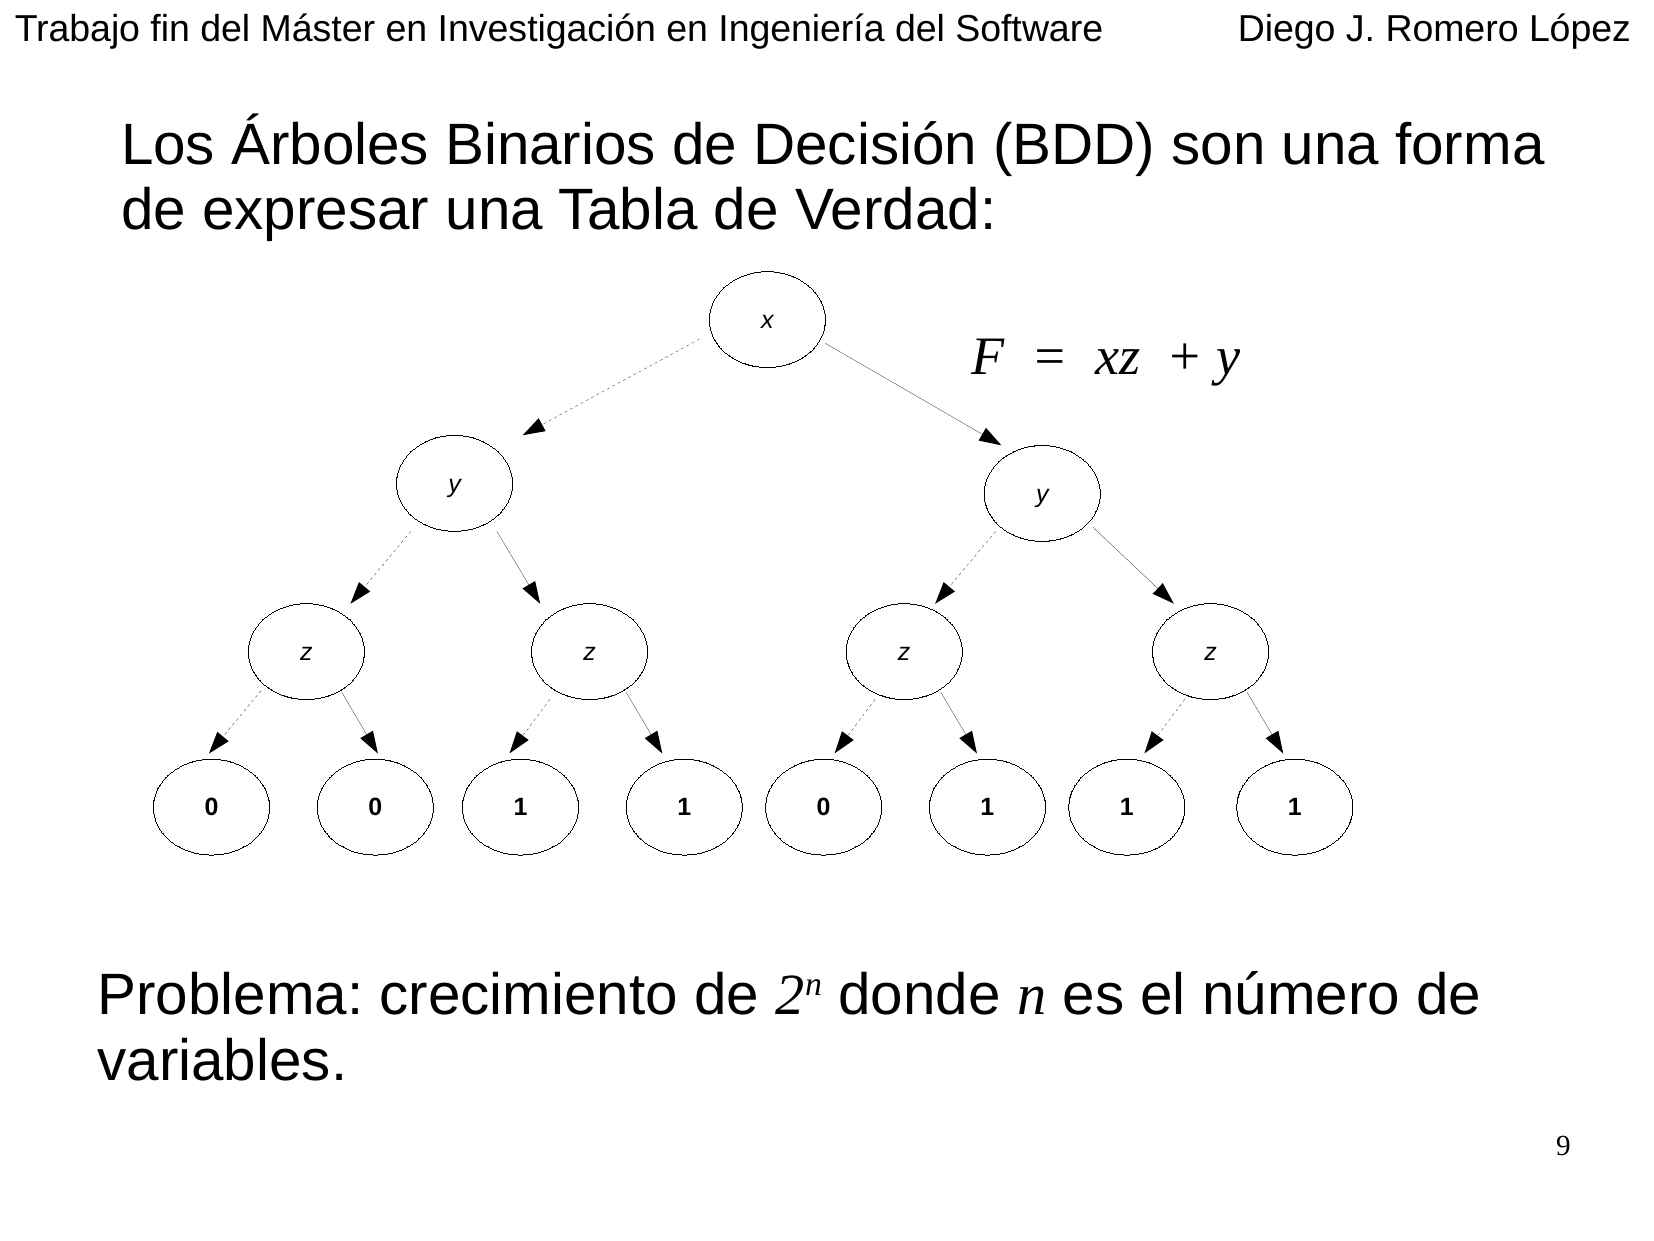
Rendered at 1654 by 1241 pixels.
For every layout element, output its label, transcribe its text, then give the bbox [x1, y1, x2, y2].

text_box Problema: crecimiento de 2n donde n es el número de variables. [47, 954, 1546, 1093]
text_box 1 [929, 759, 1046, 856]
text_box F = xz + y [956, 318, 1257, 388]
text_box z [248, 603, 365, 700]
text_box x [709, 271, 826, 368]
text_box y [984, 445, 1101, 542]
text_box z [846, 603, 963, 700]
text_box 0 [153, 759, 270, 856]
text_box 1 [626, 759, 743, 856]
text_box z [531, 603, 648, 700]
text_box 1 [1068, 759, 1185, 856]
text_box Los Árboles Binarios de Decisión (BDD) son una forma de expresar una Tabla de Verdad: [70, 104, 1570, 237]
text_box 1 [462, 759, 579, 856]
text_box y [396, 435, 513, 532]
text_box z [1152, 603, 1269, 700]
text_box 1 [1236, 759, 1353, 856]
text_box 0 [317, 759, 434, 856]
text_box 0 [765, 759, 882, 856]
